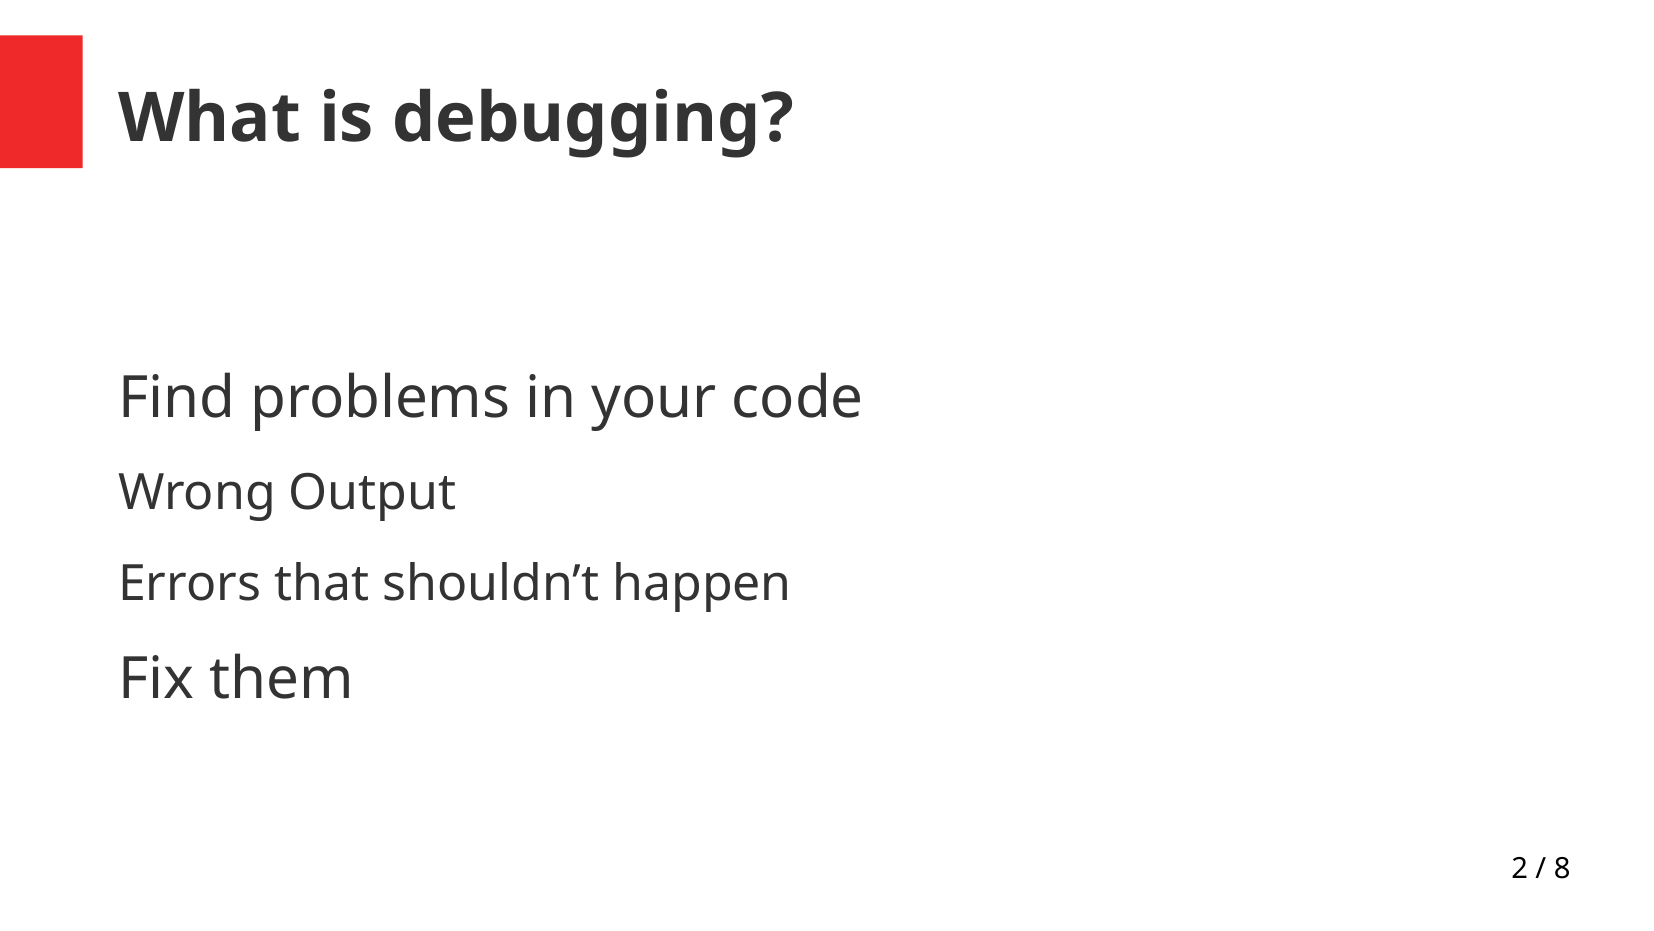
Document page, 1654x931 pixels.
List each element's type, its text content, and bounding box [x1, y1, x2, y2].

list Find problems in your code Wrong Output Errors that shouldn’t happen Fix them [118, 265, 1536, 806]
title What is debugging? [118, 36, 1571, 193]
